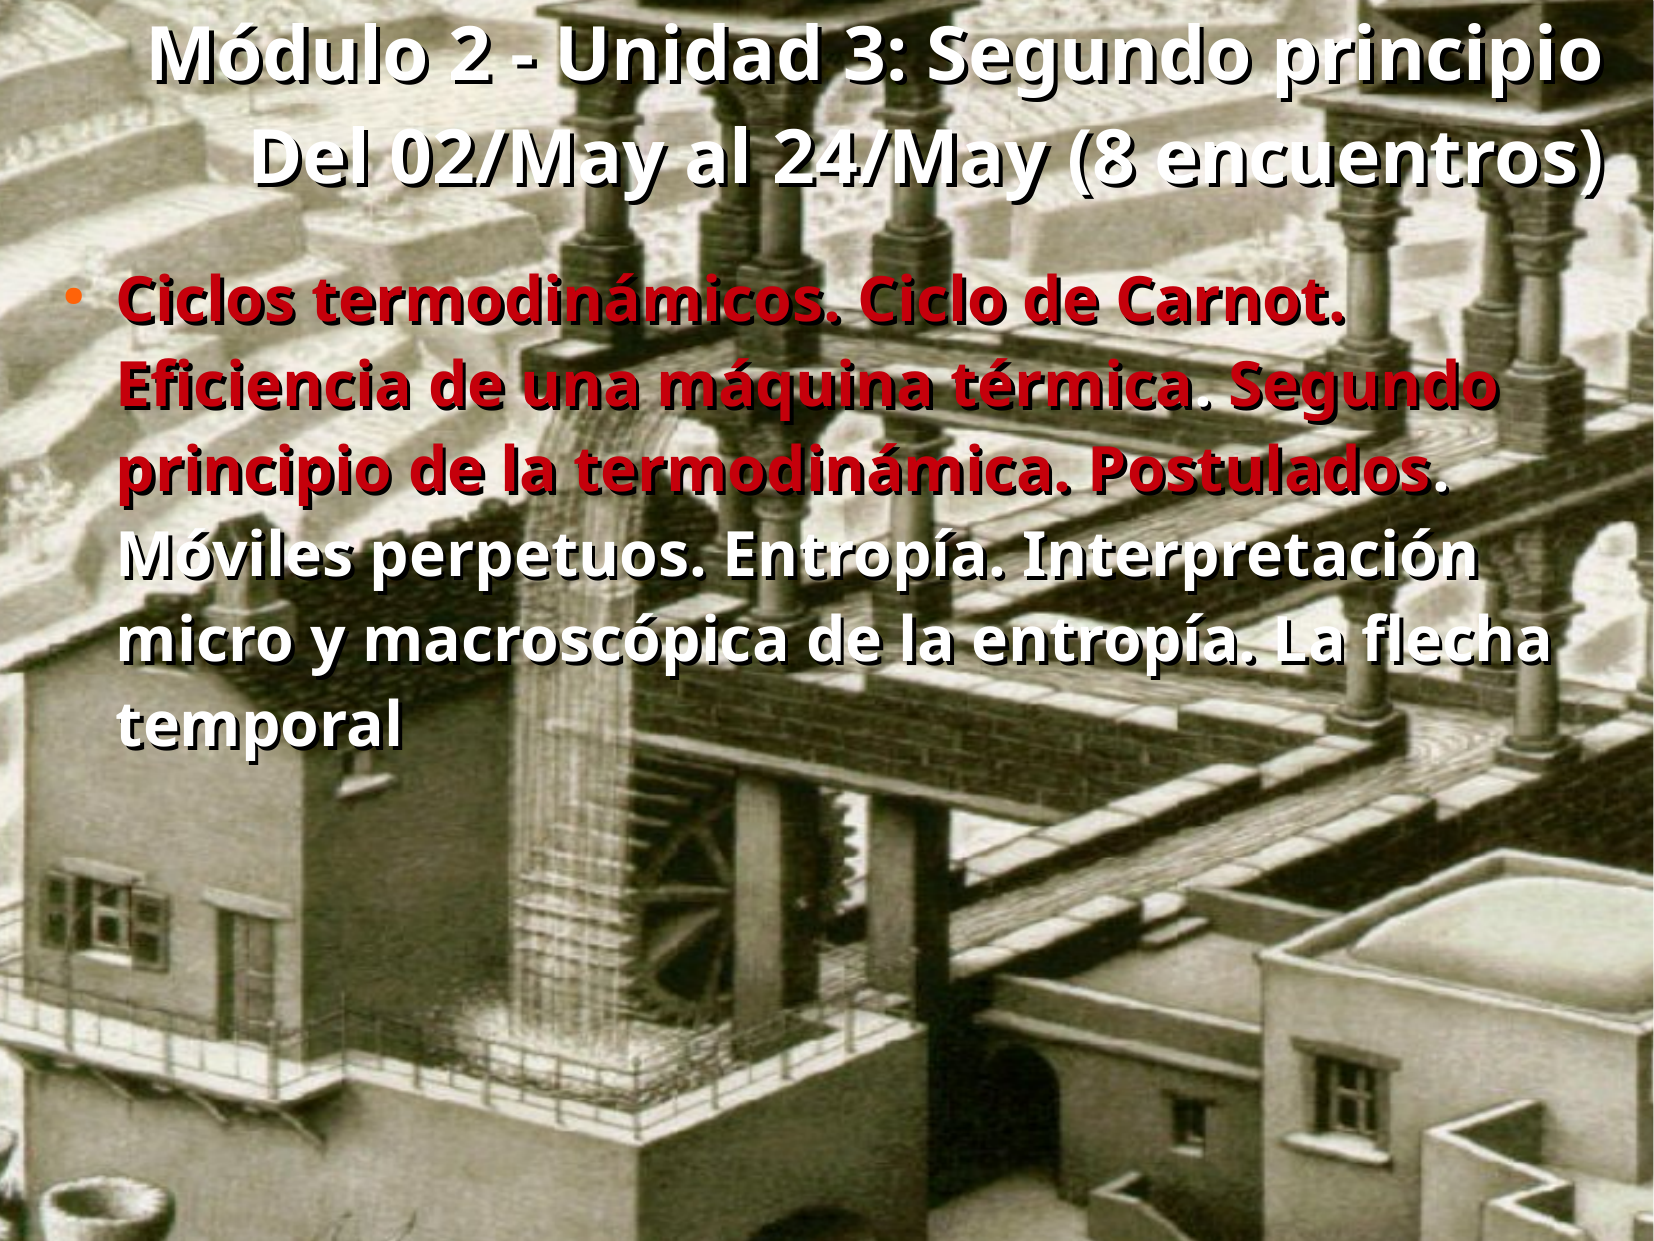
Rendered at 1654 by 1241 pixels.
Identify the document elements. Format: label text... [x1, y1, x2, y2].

title Módulo 2 - Unidad 3: Segundo principio Del 02/May al 24/May (8 encuentros) [45, 11, 1606, 195]
list Ciclos termodinámicos. Ciclo de Carnot. Eficiencia de una máquina térmica. Segundo principio de la termodinámica. Postulados. Móviles perpetuos. Entropía. Interpretación micro y macroscópica de la entropía. La flecha temporal [45, 255, 1606, 1156]
picture [0, 0, 1654, 1241]
